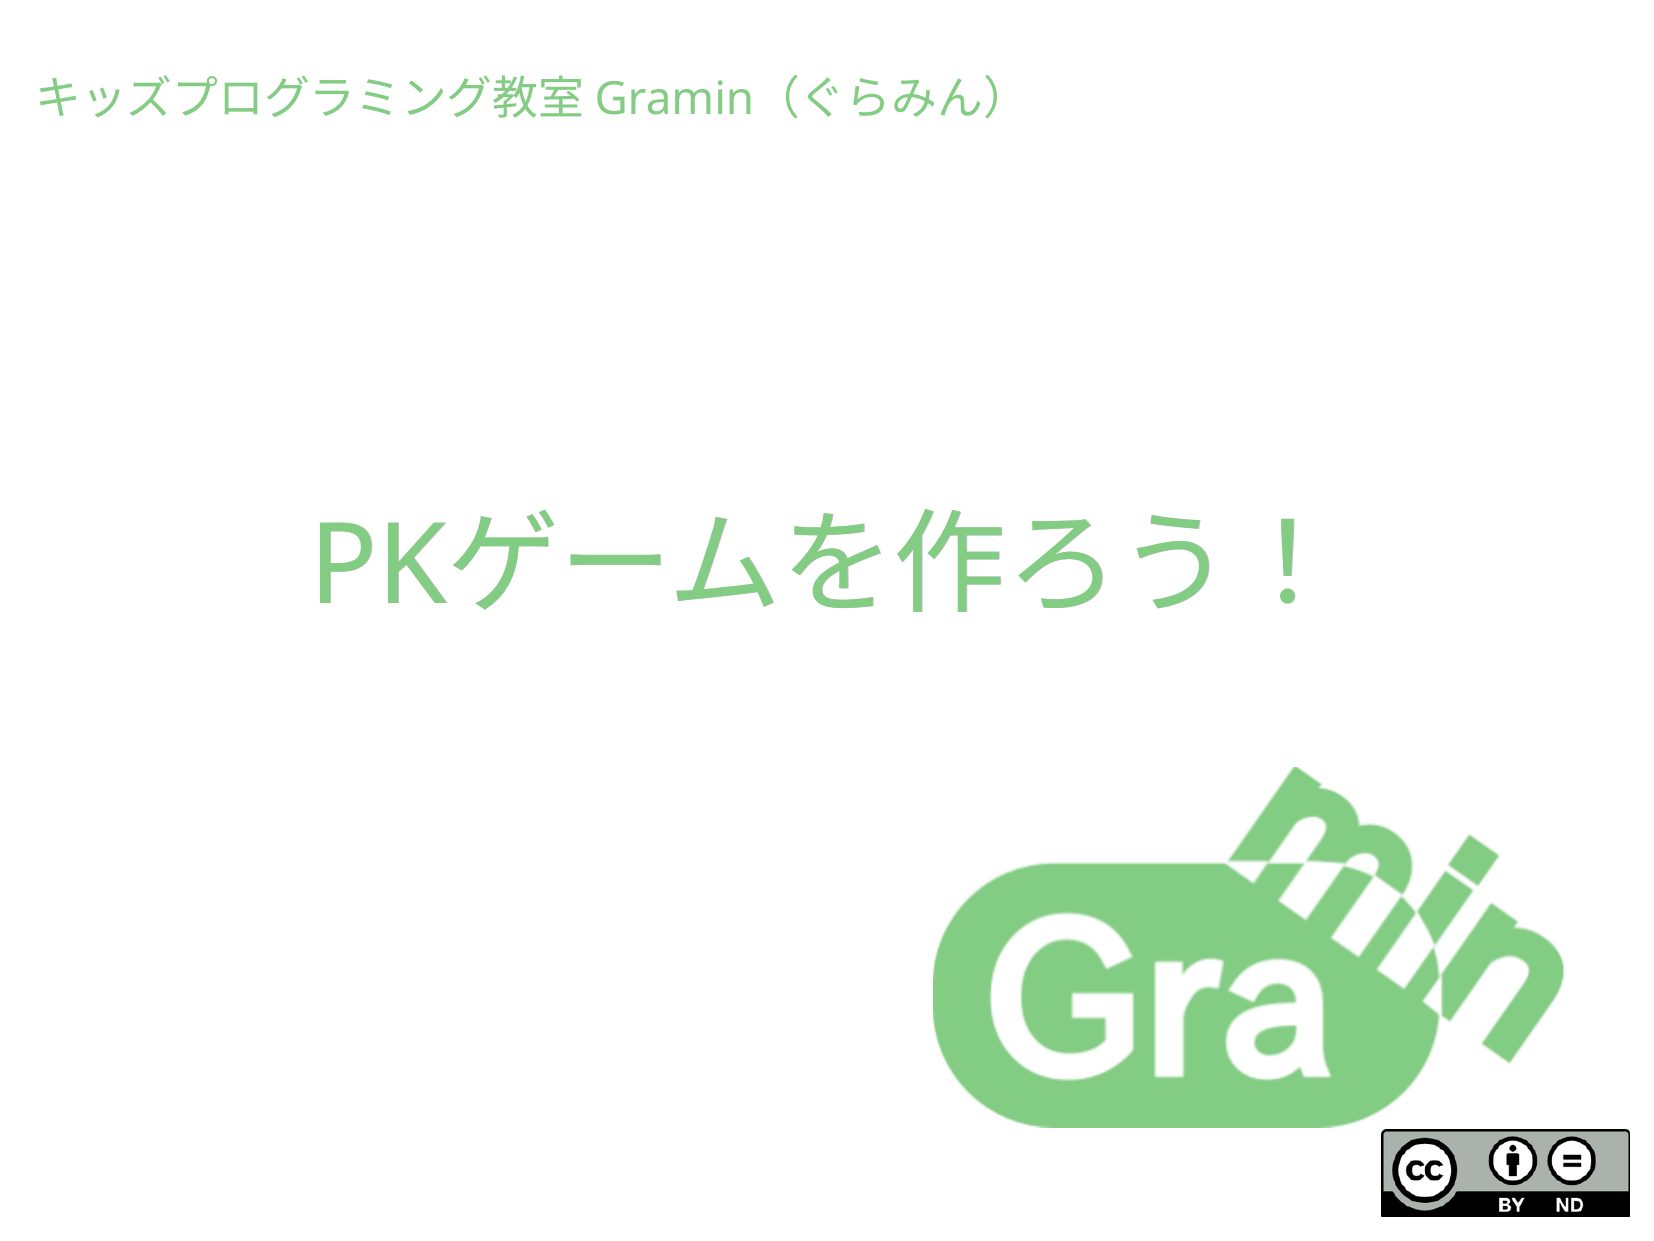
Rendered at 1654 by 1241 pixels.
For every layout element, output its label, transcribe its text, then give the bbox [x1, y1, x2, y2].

title PKゲームを作ろう！ [159, 299, 1495, 810]
picture [933, 767, 1577, 1128]
title キッズプログラミング教室 Gramin（ぐらみん） [35, 31, 1075, 160]
picture [1381, 1129, 1630, 1217]
